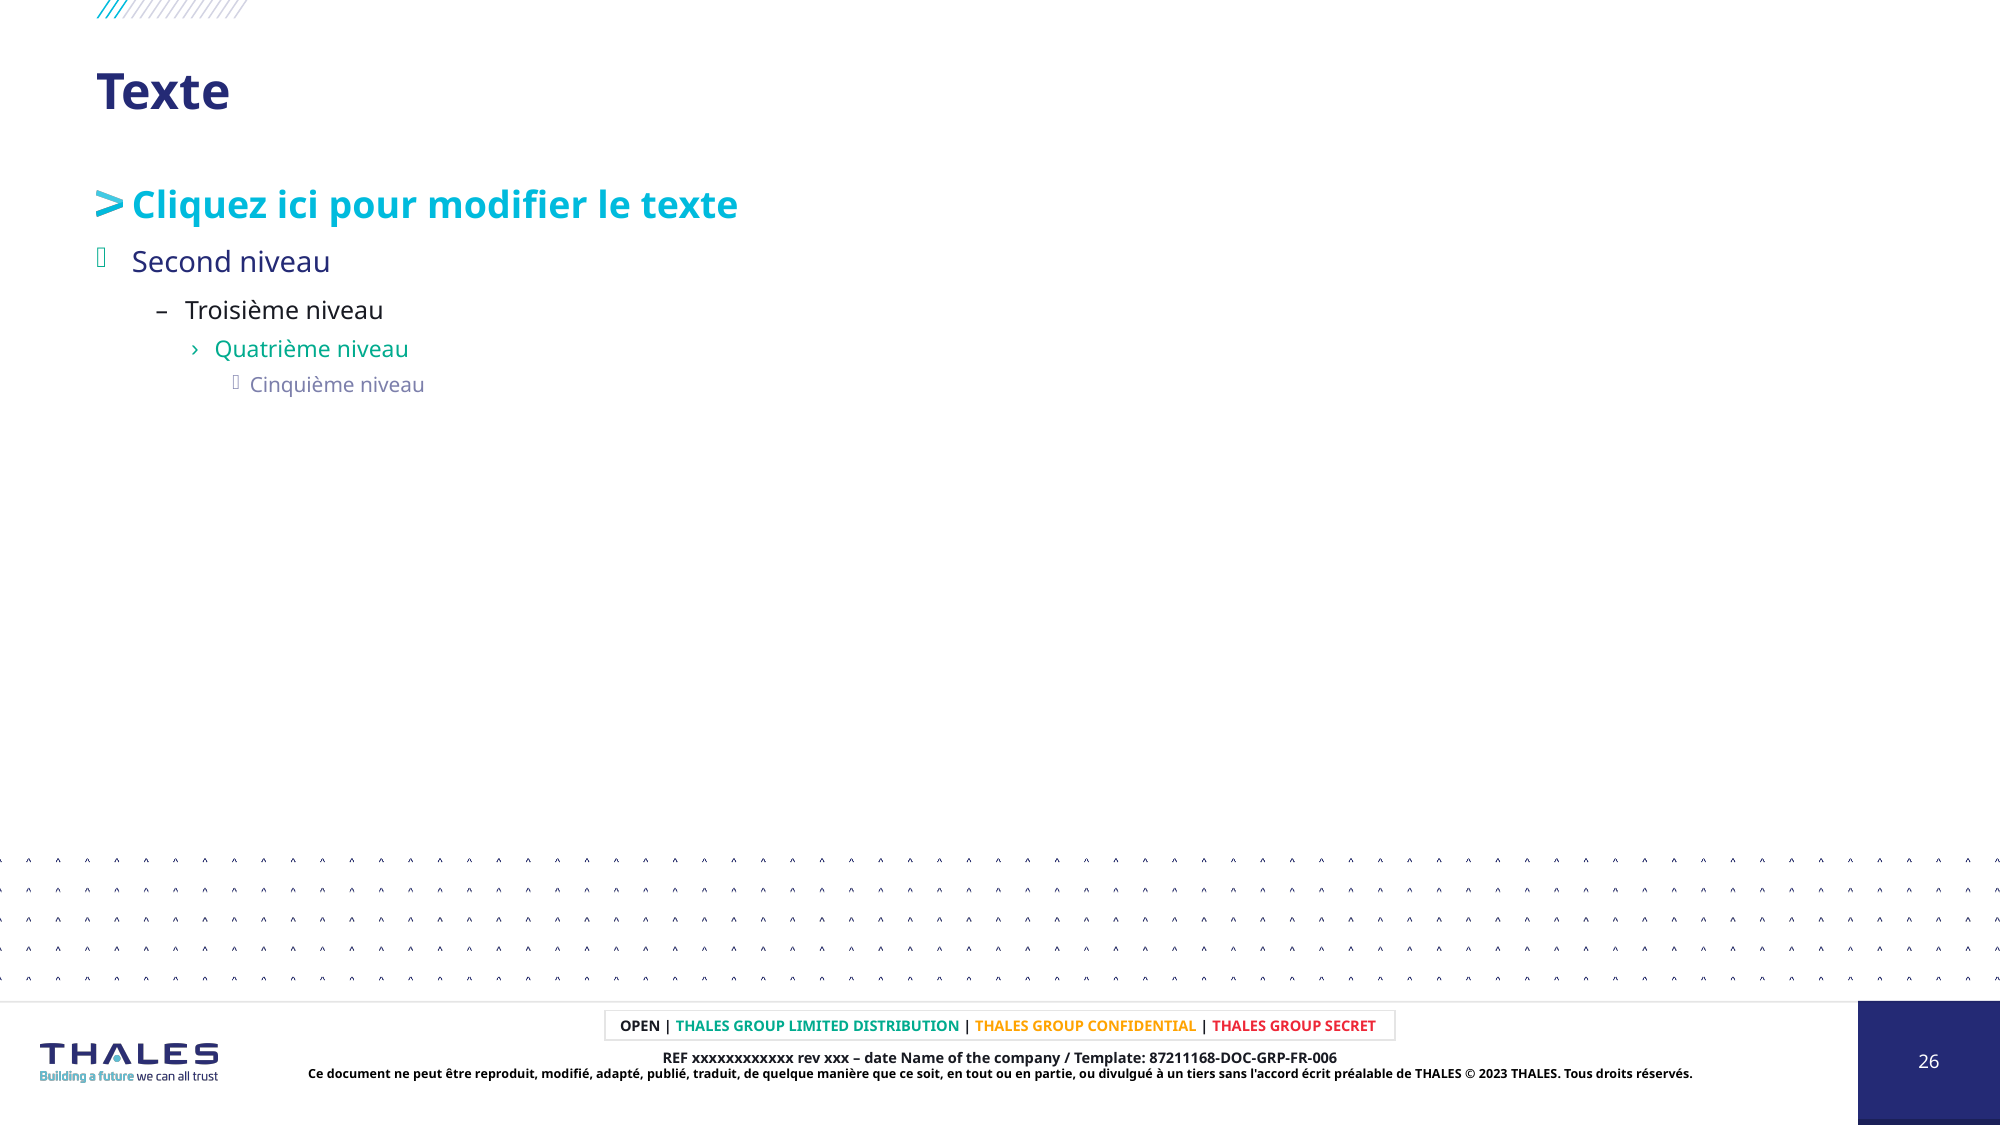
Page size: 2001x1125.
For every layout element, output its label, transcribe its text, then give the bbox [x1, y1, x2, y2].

picture [40, 1043, 218, 1083]
title Texte [96, 59, 1904, 120]
picture [0, 846, 2000, 990]
list Cliquez ici pour modifier le texte Second niveau Troisième niveau Quatrième niveau Cinquième niveau [96, 174, 1904, 920]
